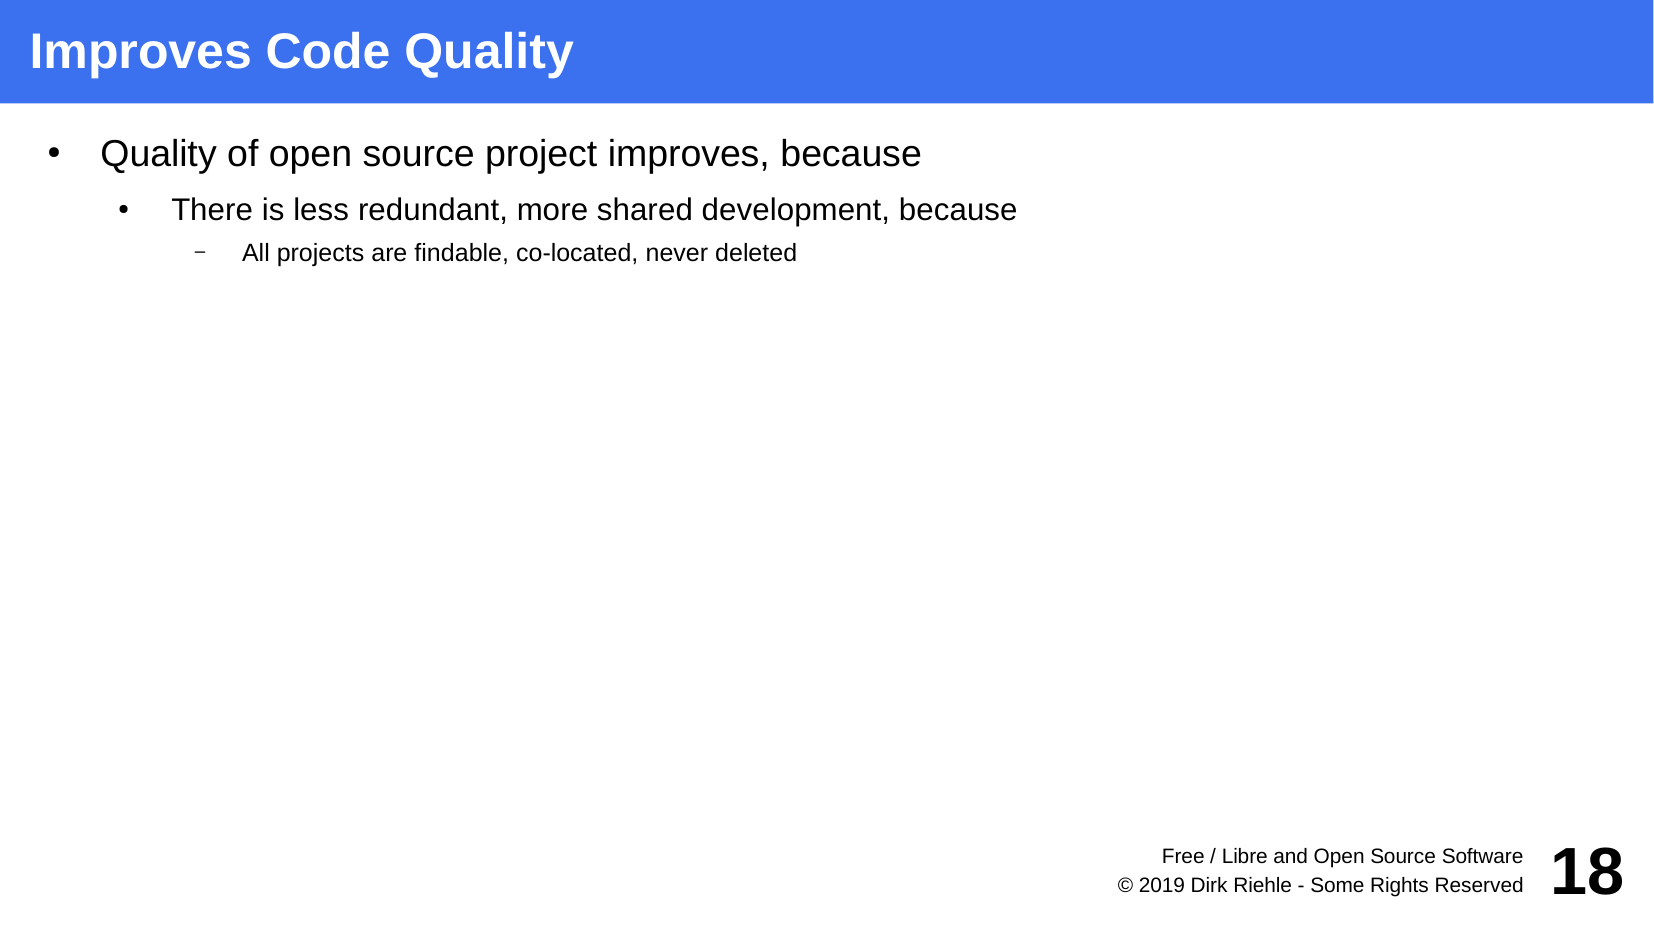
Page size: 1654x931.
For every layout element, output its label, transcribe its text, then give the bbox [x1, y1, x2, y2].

list Quality of open source project improves, because There is less redundant, more shared development, because All projects are findable, co-located, never deleted [29, 132, 1625, 813]
title Improves Code Quality [0, 0, 1654, 104]
